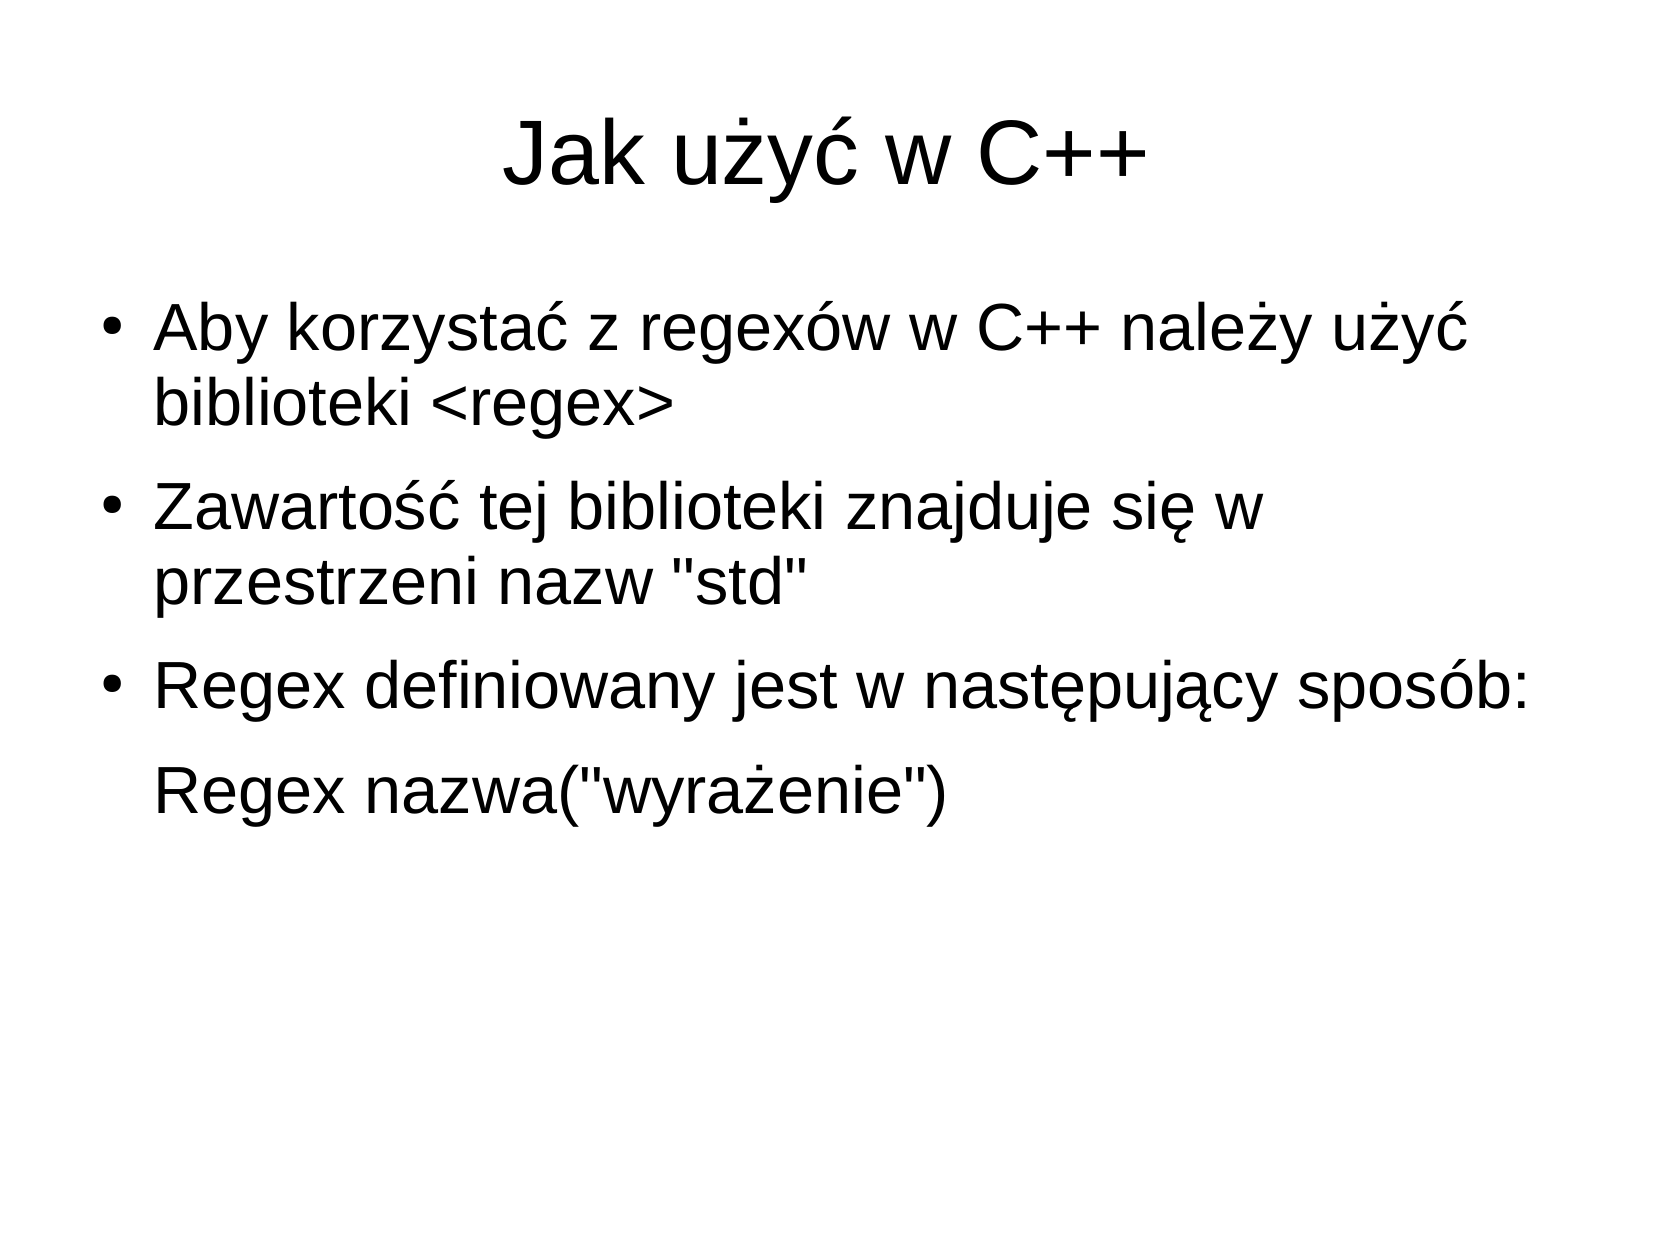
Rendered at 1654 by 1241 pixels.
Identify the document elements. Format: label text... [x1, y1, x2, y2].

list Aby korzystać z regexów w C++ należy użyć biblioteki <regex> Zawartość tej biblioteki znajduje się w przestrzeni nazw "std" Regex definiowany jest w następujący sposób: Regex nazwa("wyrażenie") [82, 290, 1571, 1010]
title Jak użyć w C++ [82, 49, 1571, 257]
